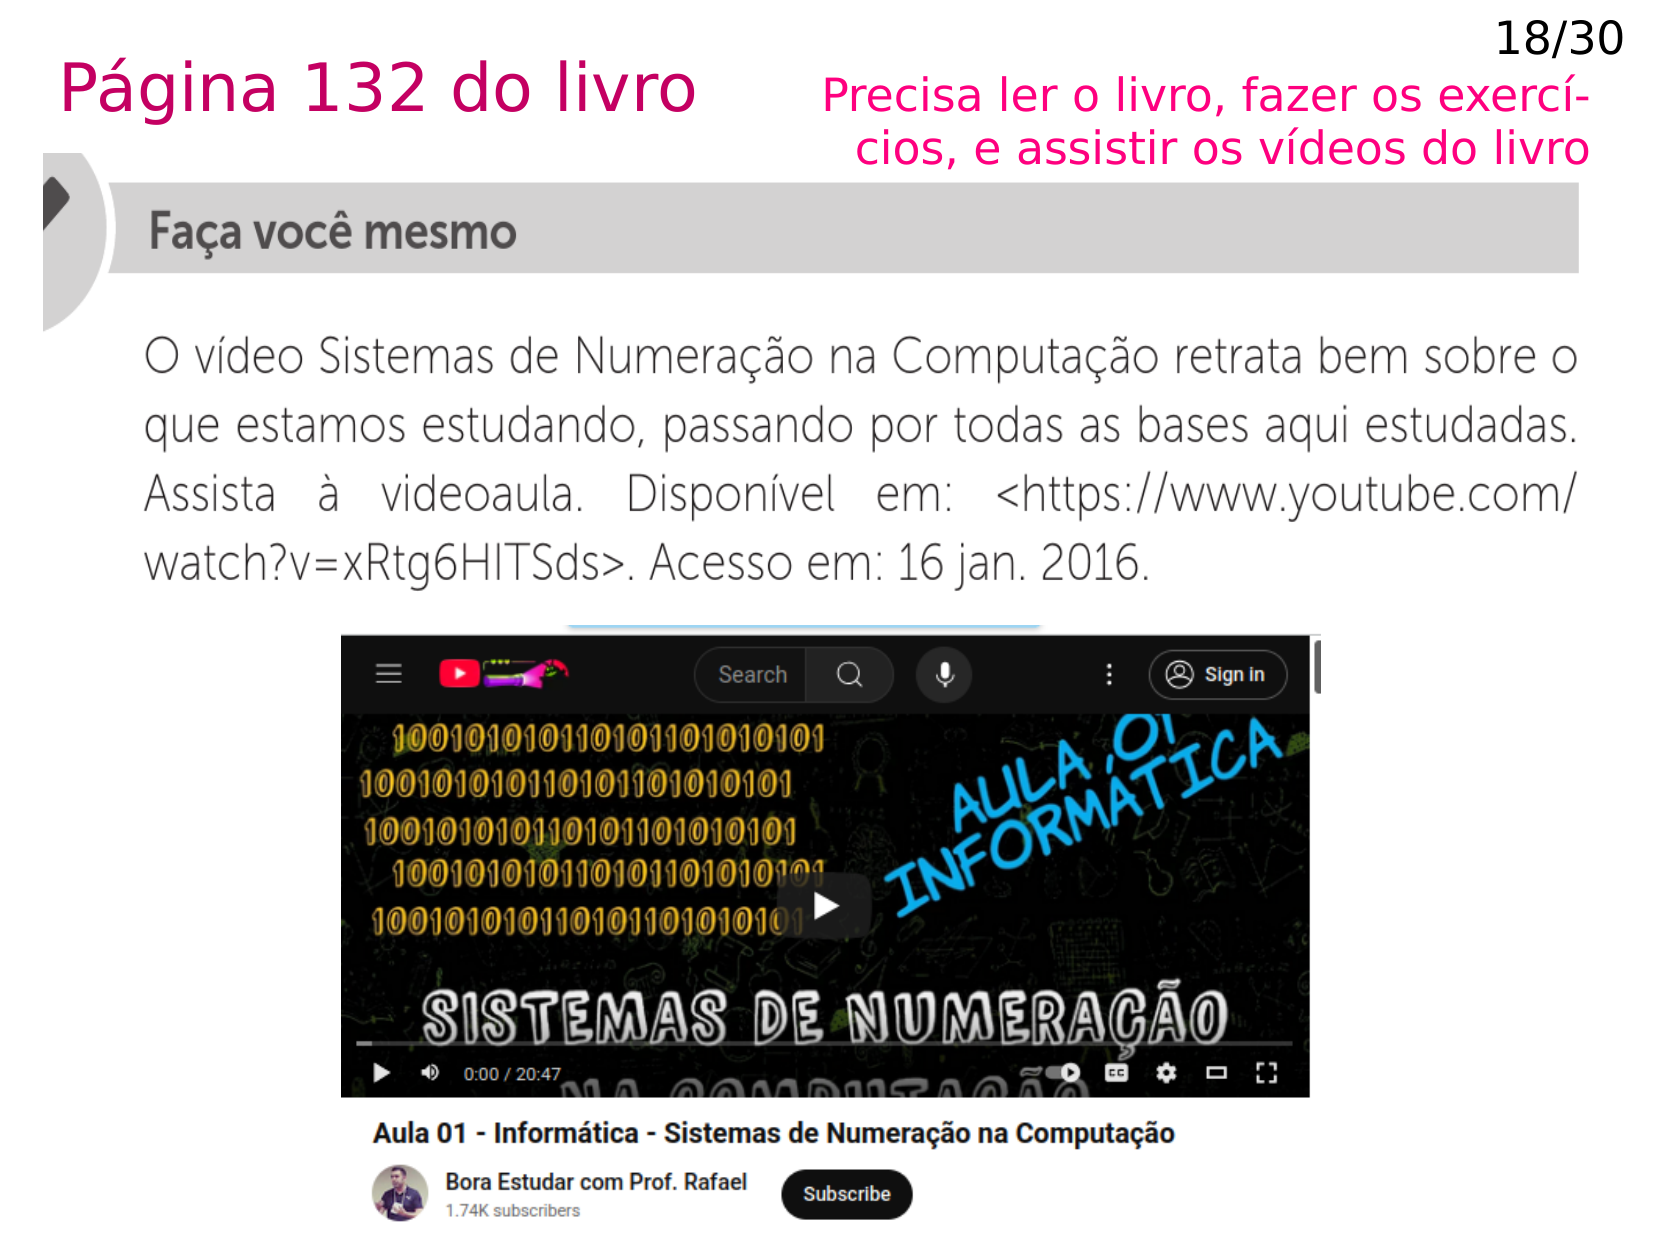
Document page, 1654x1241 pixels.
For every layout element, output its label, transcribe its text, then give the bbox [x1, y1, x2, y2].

text_box Precisa ler o livro, fazer os exercí-cios, e assistir os vídeos do livro [720, 61, 1607, 237]
picture [341, 625, 1321, 1234]
title Página 132 do livro [59, 29, 1625, 148]
picture [43, 153, 1595, 603]
